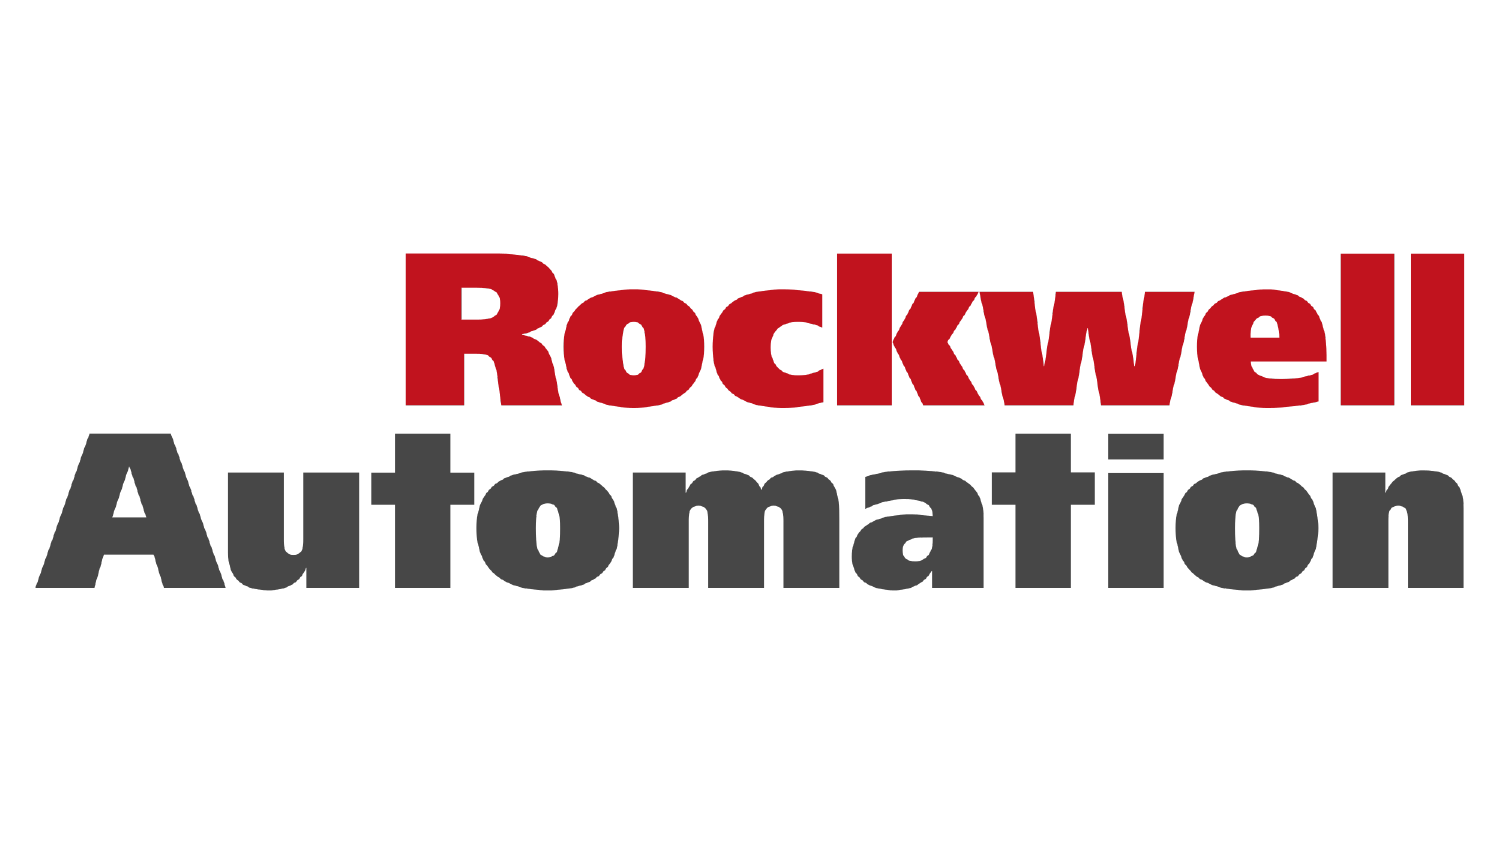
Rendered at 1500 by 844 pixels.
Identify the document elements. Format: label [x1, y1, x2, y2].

picture [0, 223, 1500, 621]
